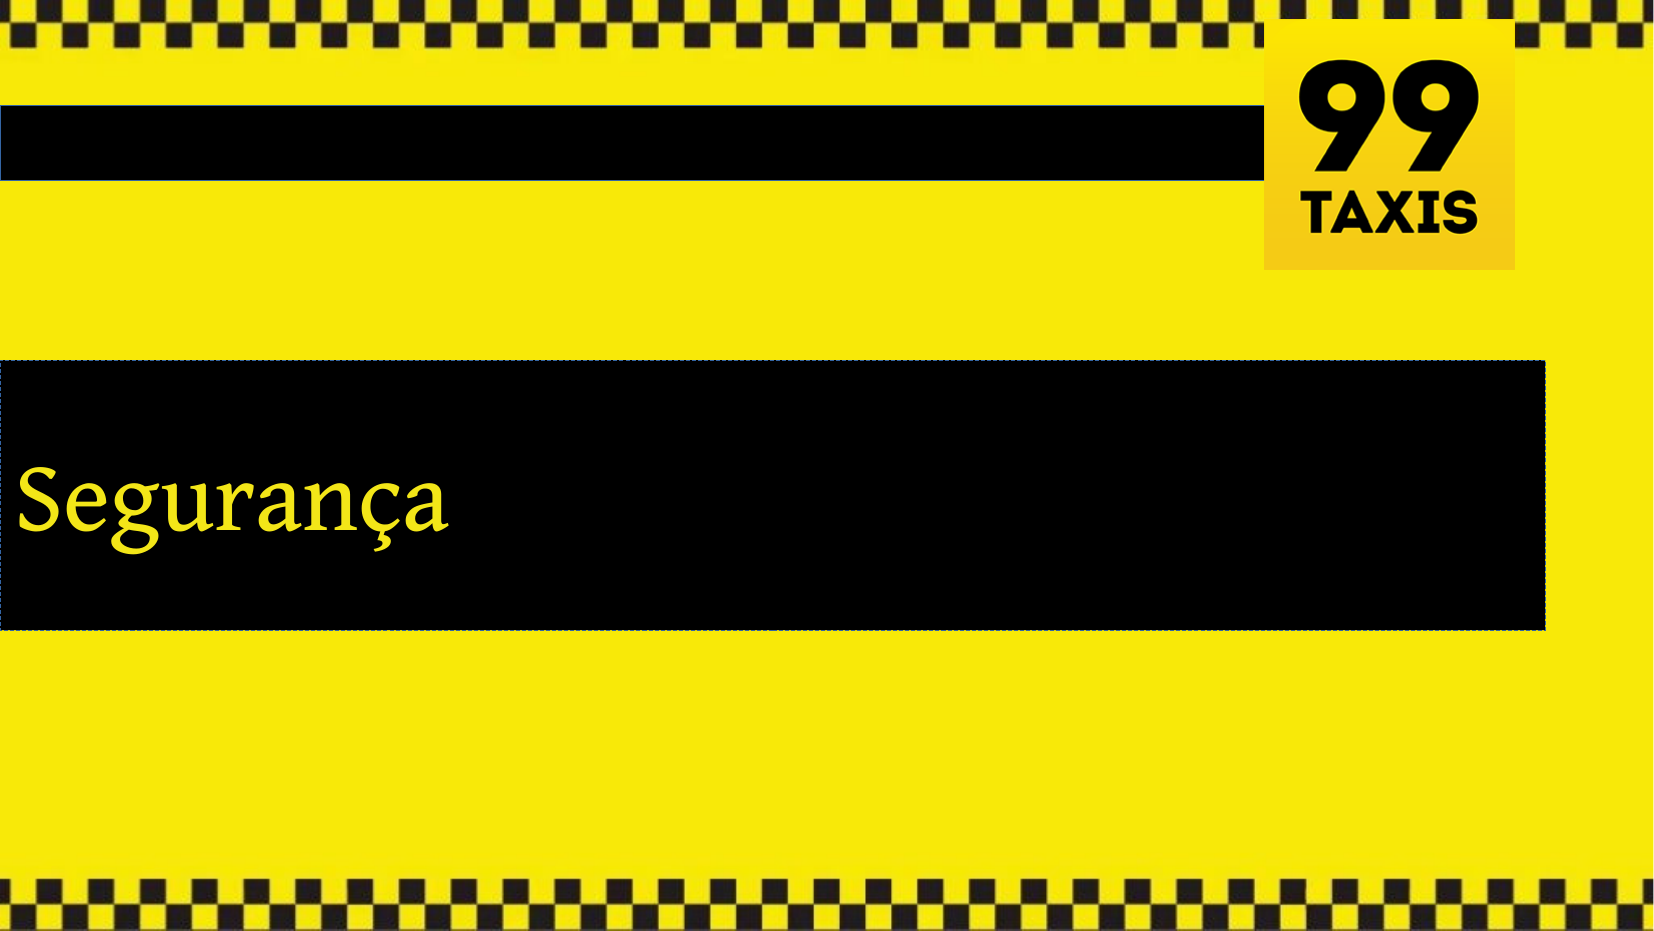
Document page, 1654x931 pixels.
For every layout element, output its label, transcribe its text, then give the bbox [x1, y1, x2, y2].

text_box [0, 360, 1546, 631]
text_box Segurança [0, 435, 1111, 566]
picture [0, 0, 1654, 931]
text_box [0, 105, 1264, 181]
